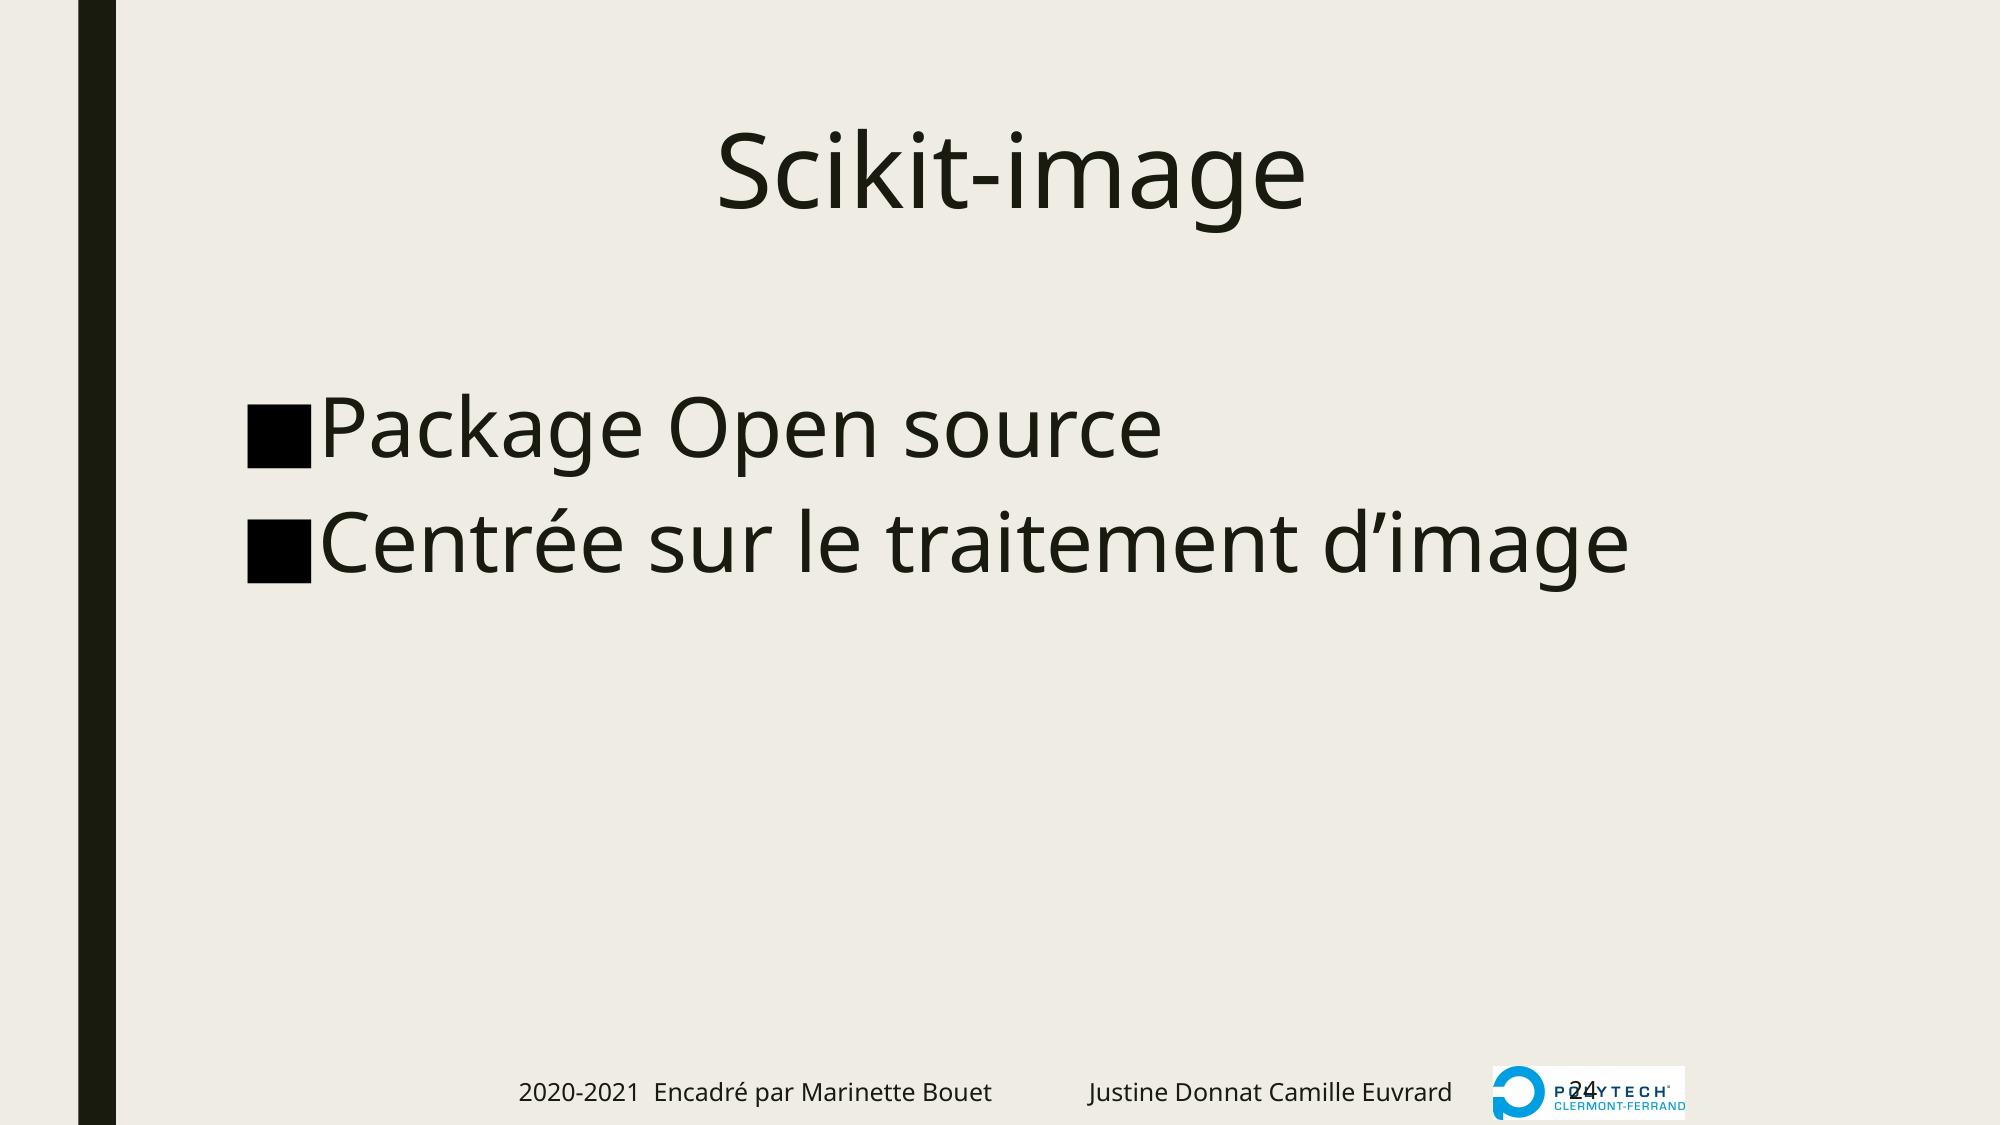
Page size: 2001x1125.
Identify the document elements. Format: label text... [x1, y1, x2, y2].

title Scikit-image [225, 112, 1801, 229]
text_box [1553, 1058, 1816, 1125]
list Package Open source Centrée sur le traitement d’image [225, 375, 1801, 634]
text_box 2020-2021 Encadré par Marinette Bouet Justine Donnat Camille Euvrard [474, 1058, 1506, 1125]
